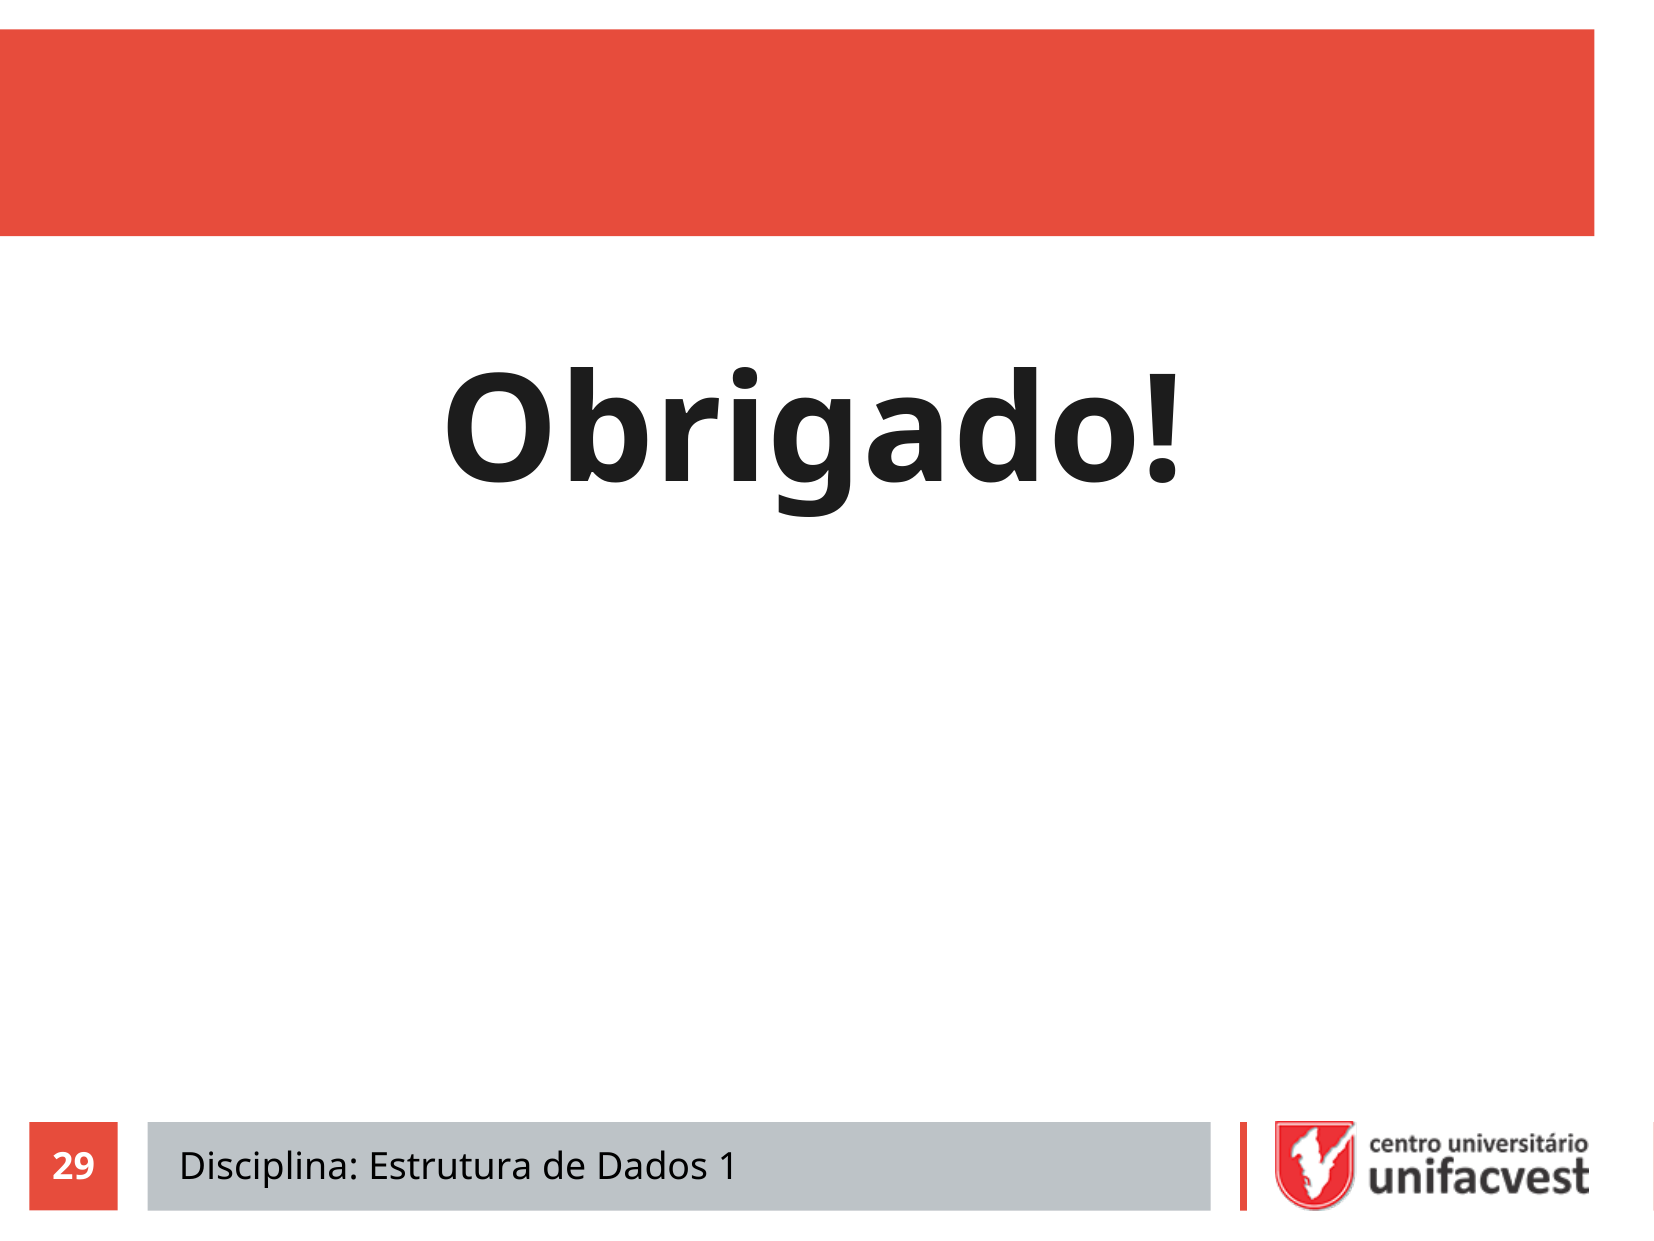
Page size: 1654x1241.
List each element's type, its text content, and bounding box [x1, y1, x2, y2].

list Obrigado! [59, 324, 1566, 1093]
picture [1275, 1121, 1589, 1211]
text_box Disciplina: Estrutura de Dados 1 [164, 1132, 1214, 1196]
text_box [1248, 1120, 1654, 1212]
